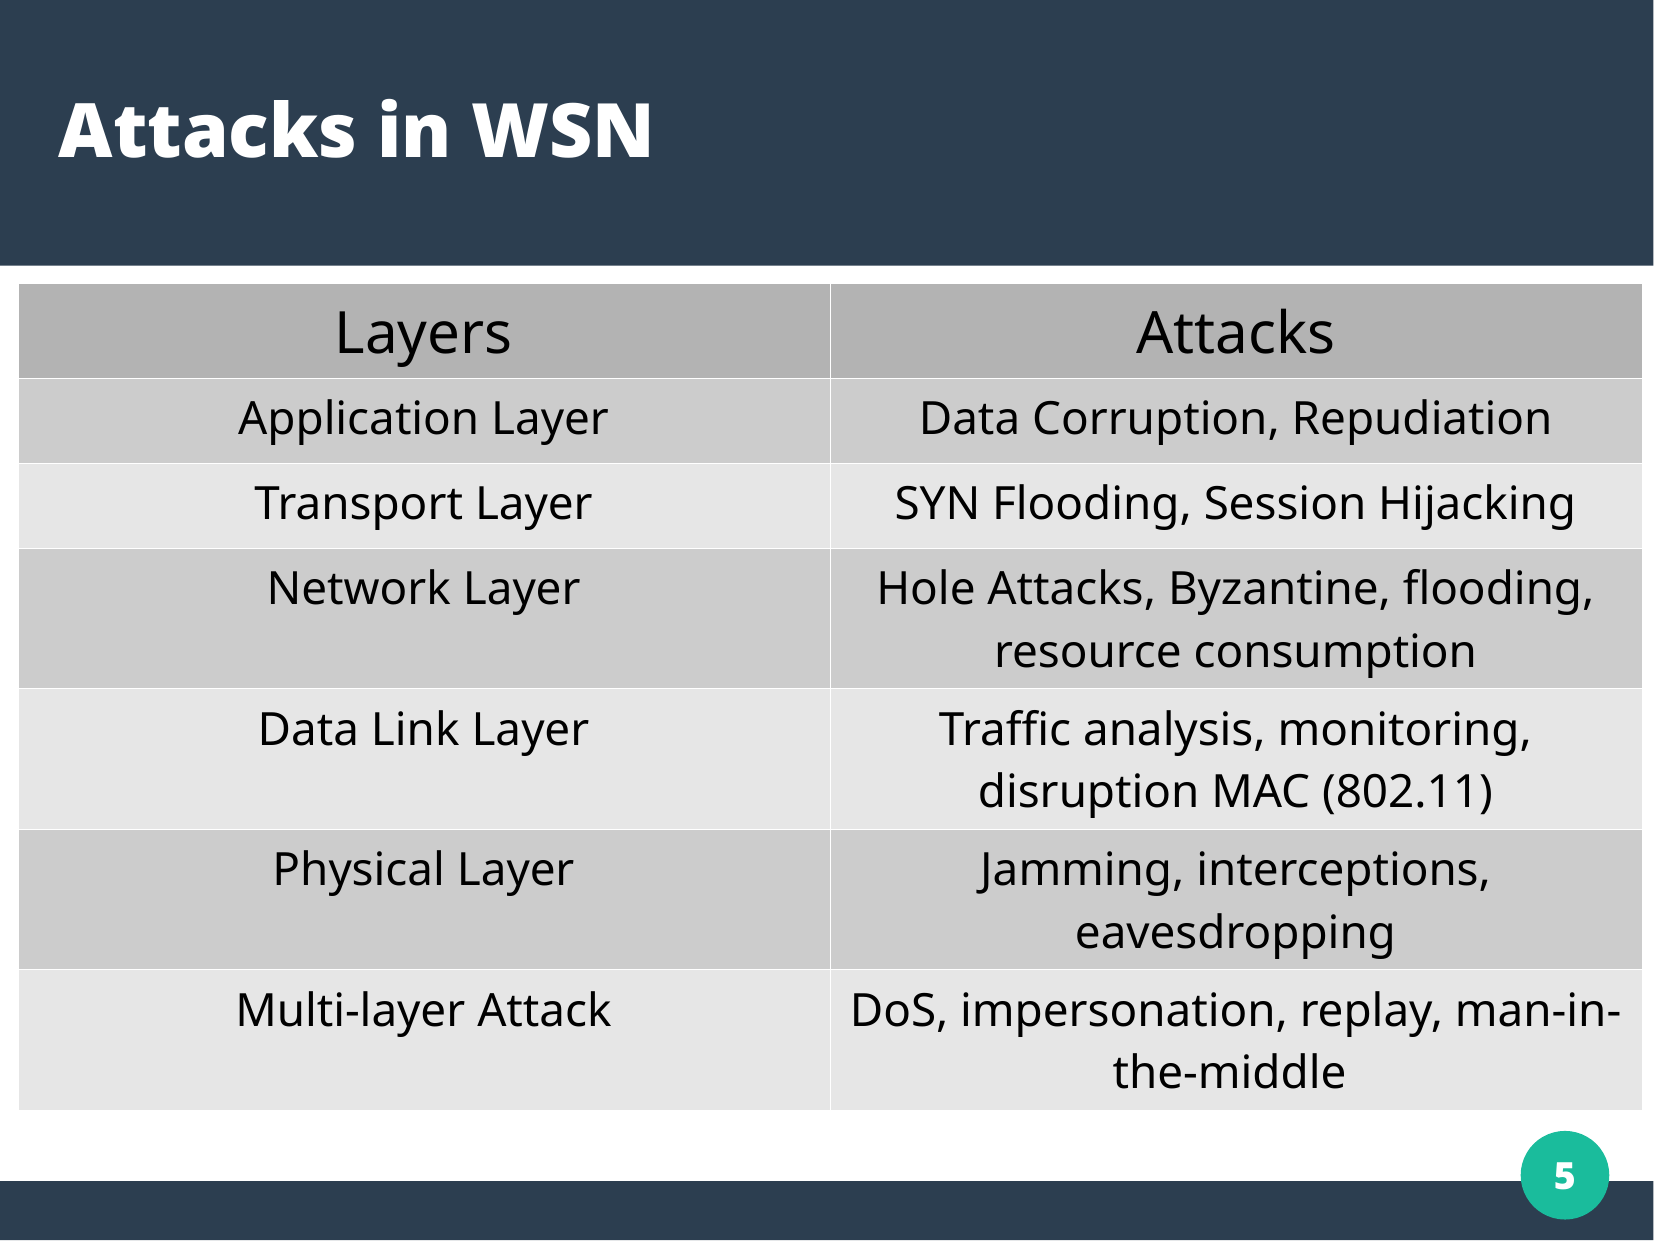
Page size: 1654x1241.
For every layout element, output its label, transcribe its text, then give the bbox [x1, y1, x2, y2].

table_cell Application Layer [19, 379, 830, 463]
table_cell Network Layer [19, 549, 830, 688]
table_cell Data Corruption, Repudiation [831, 379, 1642, 463]
table_header Layers [19, 284, 830, 378]
title Attacks in WSN [59, 49, 1595, 207]
table_cell Transport Layer [19, 464, 830, 548]
table_cell Physical Layer [19, 830, 830, 969]
table_cell SYN Flooding, Session Hijacking [831, 464, 1642, 548]
table_cell Hole Attacks, Byzantine, flooding, resource consumption [831, 549, 1642, 688]
table_cell Traffic analysis, monitoring, disruption MAC (802.11) [831, 689, 1642, 829]
table_cell DoS, impersonation, replay, man-in-the-middle [831, 970, 1642, 1110]
table_cell Data Link Layer [19, 689, 830, 829]
table_cell Multi-layer Attack [19, 970, 830, 1110]
table_header Attacks [831, 284, 1642, 378]
table_cell Jamming, interceptions, eavesdropping [831, 830, 1642, 969]
